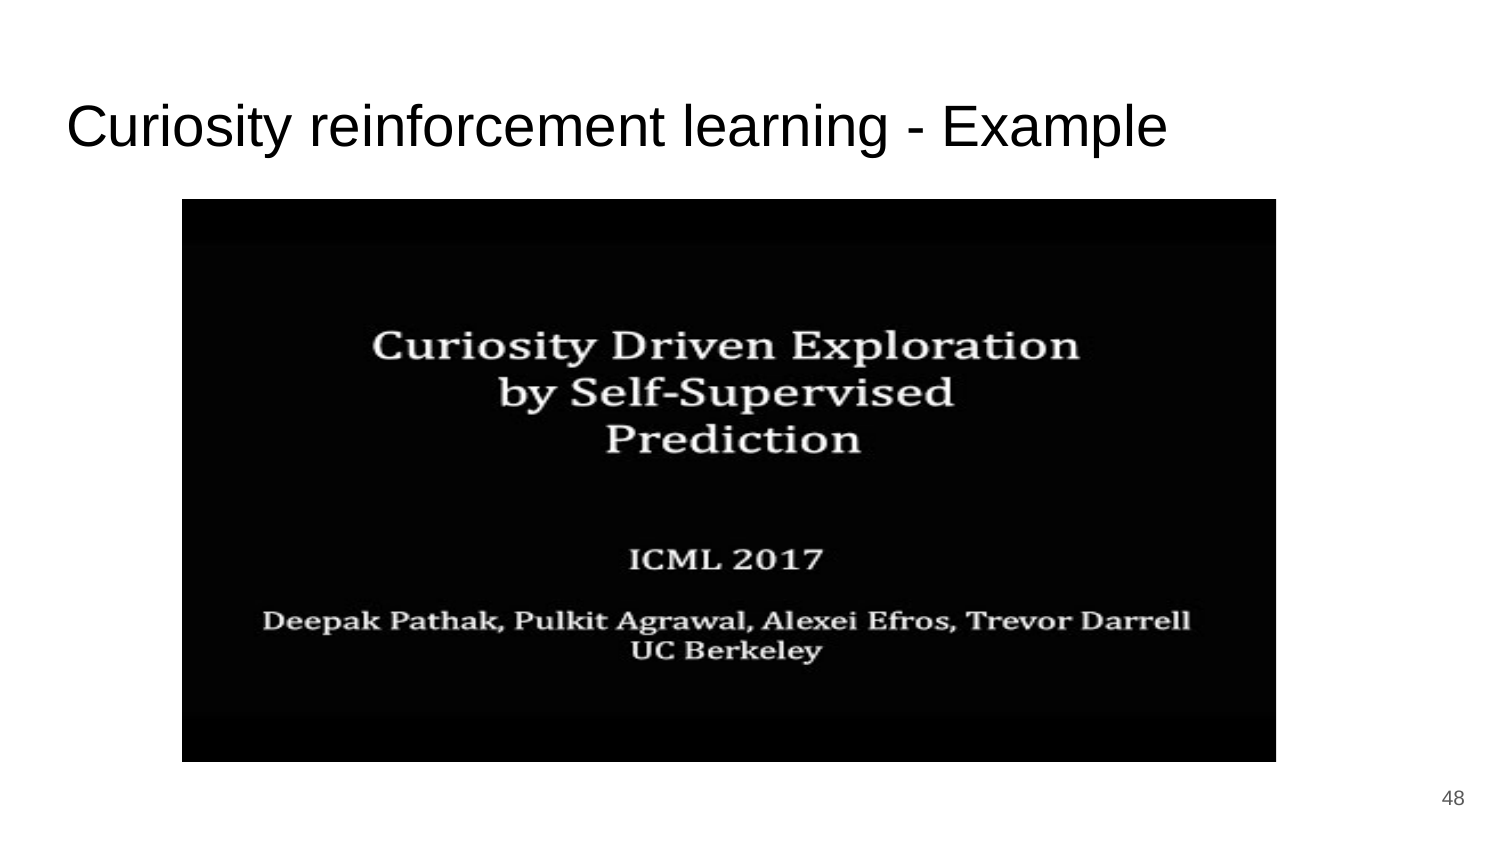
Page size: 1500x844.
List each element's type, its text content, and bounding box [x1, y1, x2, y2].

text_box [182, 199, 1277, 762]
title Curiosity reinforcement learning - Example [51, 72, 1449, 167]
slide_number <number> [1389, 764, 1480, 830]
